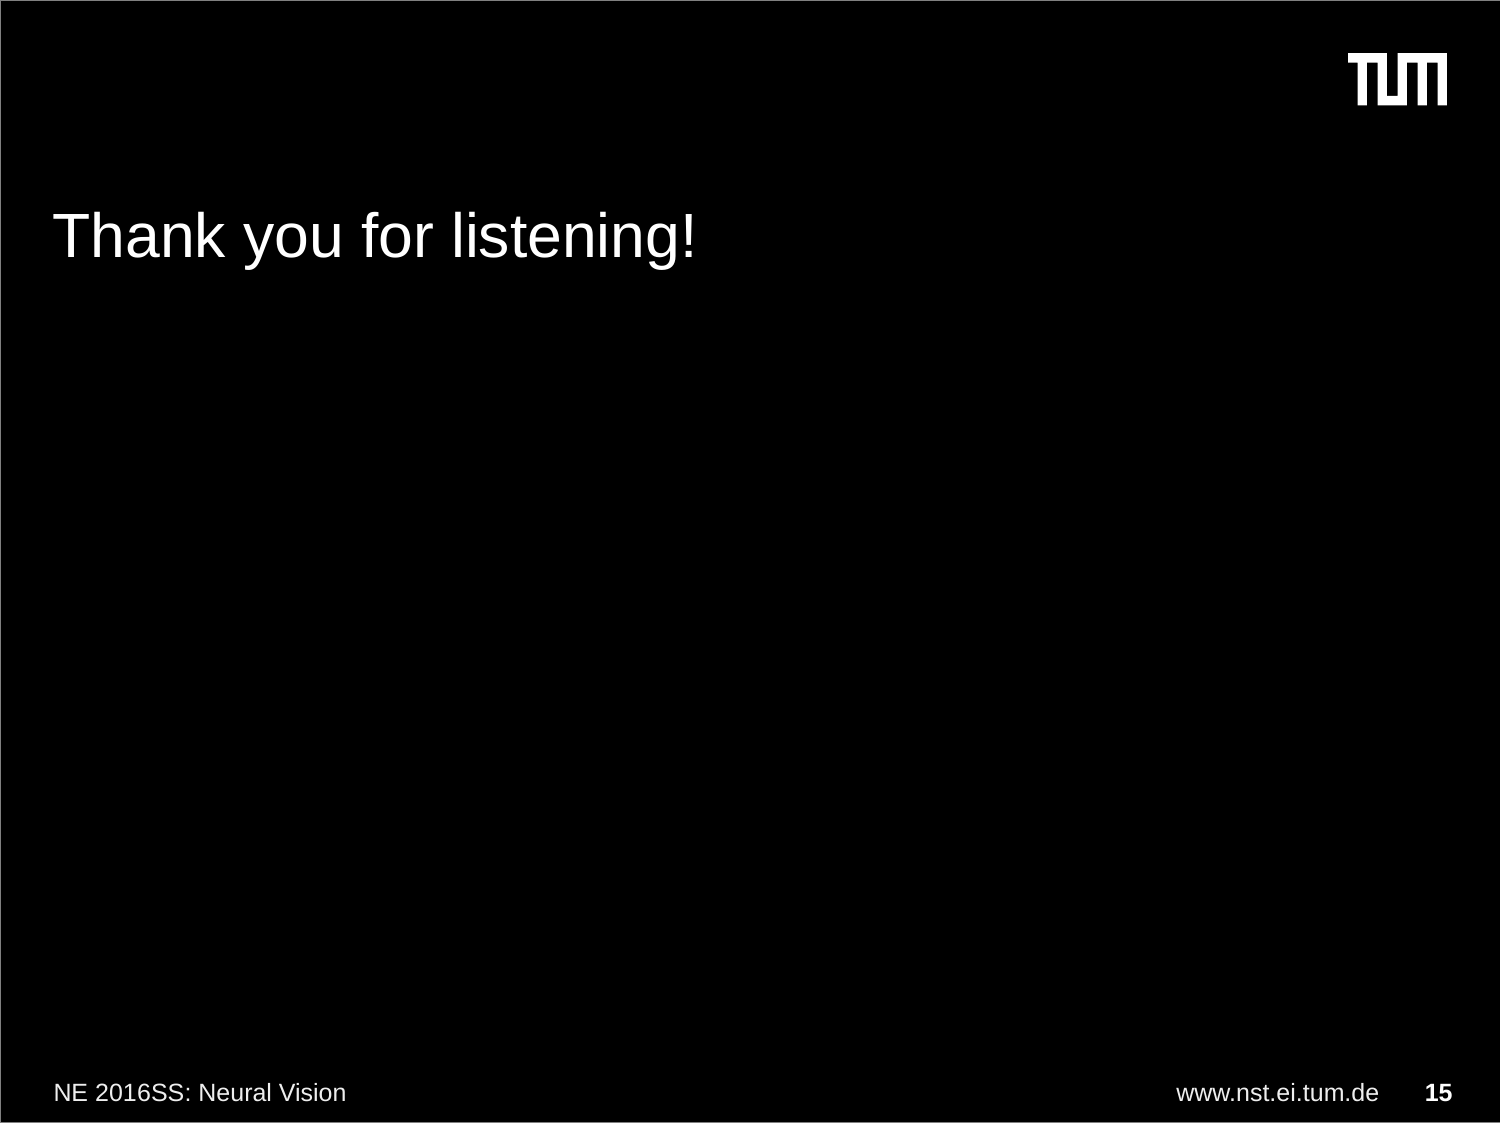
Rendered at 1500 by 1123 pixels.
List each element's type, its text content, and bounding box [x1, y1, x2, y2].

title Thank you for listening! [52, 200, 1453, 355]
